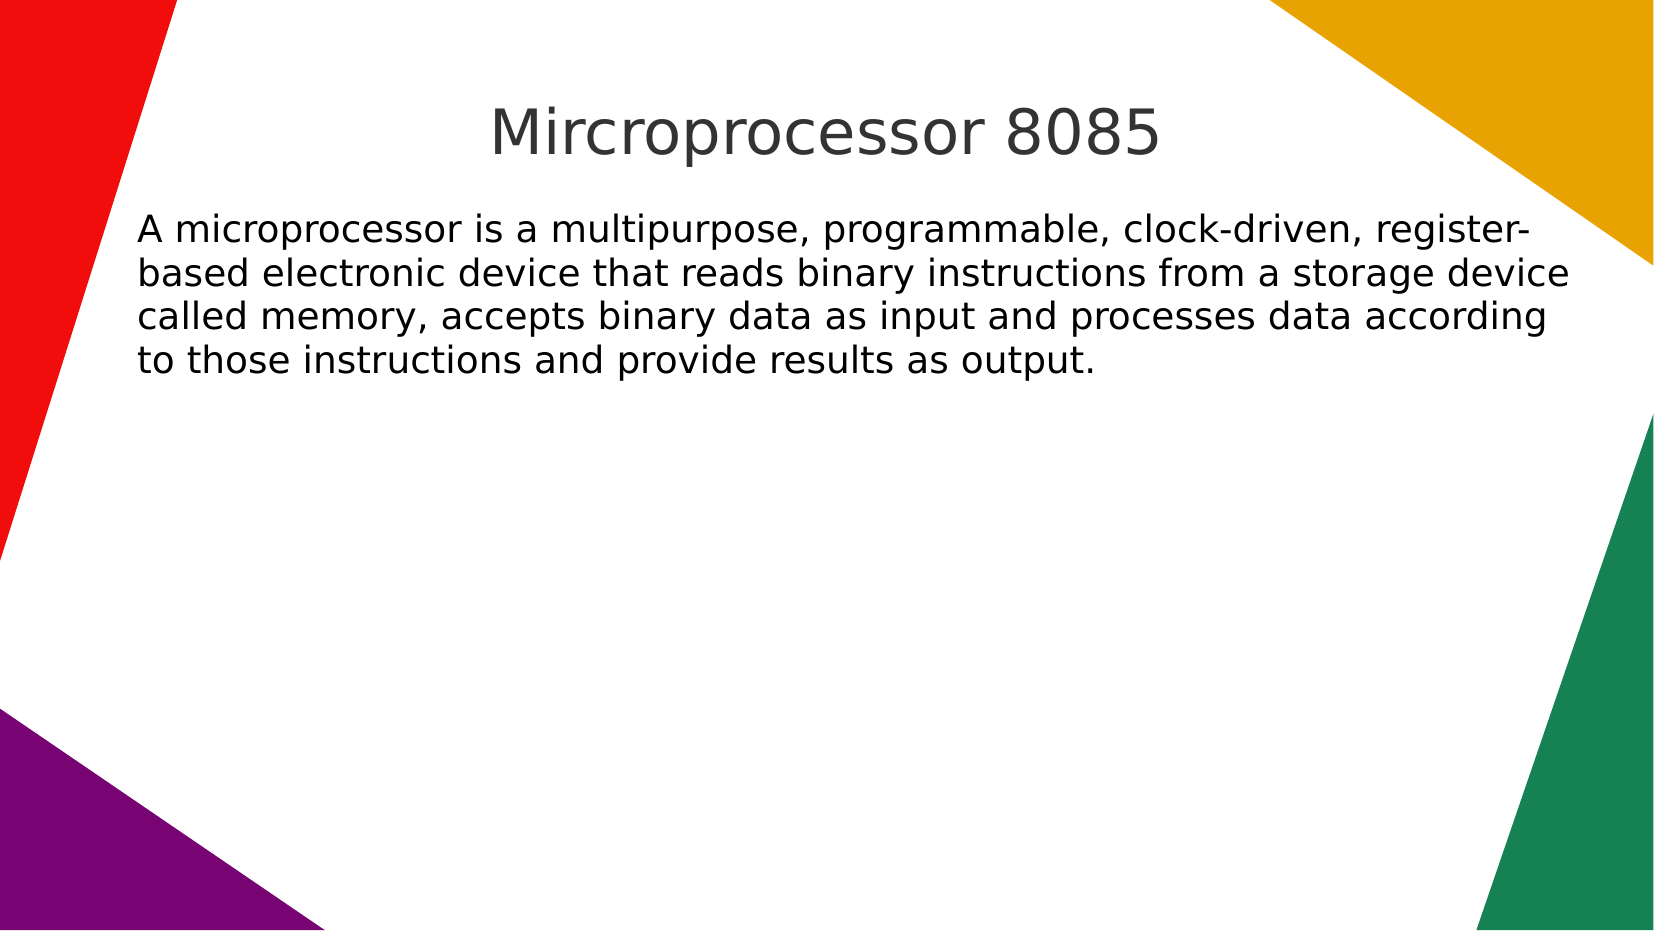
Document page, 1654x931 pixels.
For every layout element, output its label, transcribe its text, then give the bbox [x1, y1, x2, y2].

title Mircroprocessor 8085 [118, 59, 1536, 207]
text_box A microprocessor is a multipurpose, programmable, clock-driven, register-based electronic device that reads binary instructions from a storage device called memory, accepts binary data as input and processes data according to those instructions and provide results as output. [122, 200, 1599, 449]
